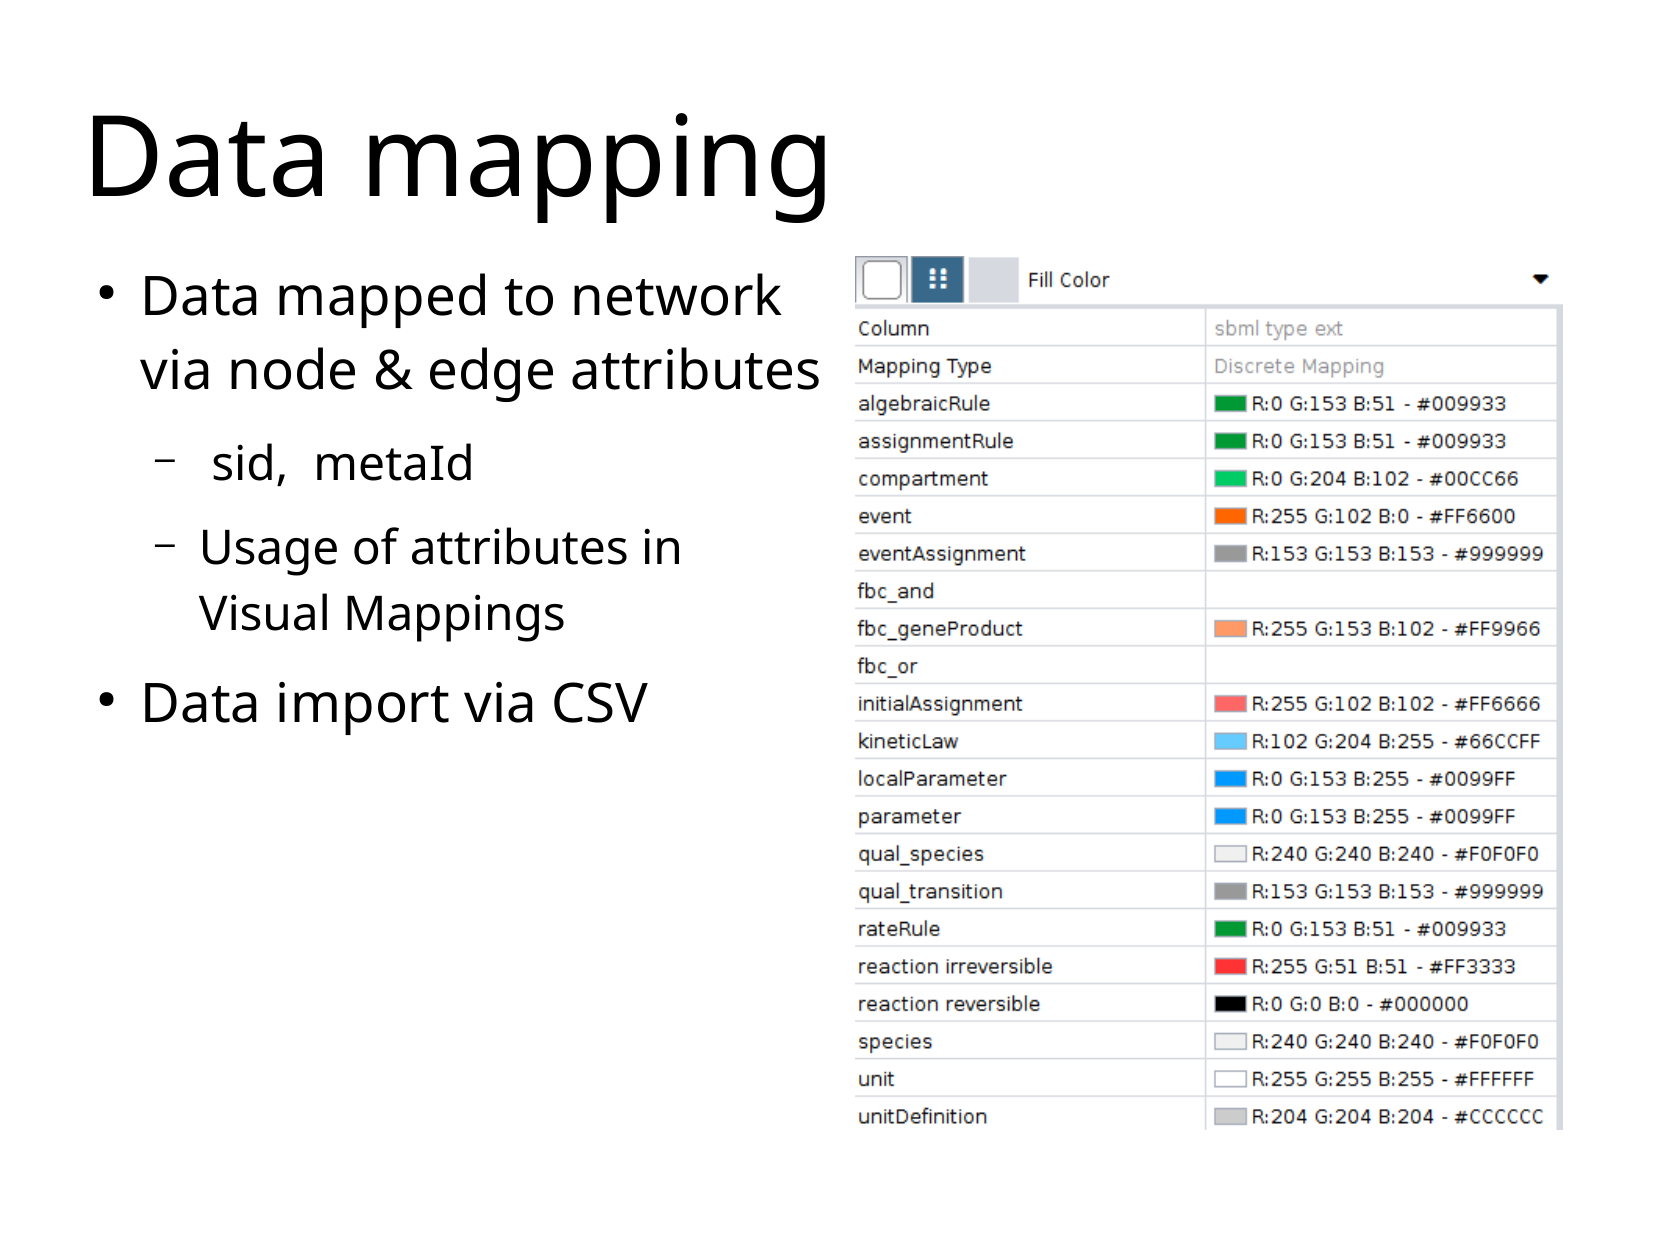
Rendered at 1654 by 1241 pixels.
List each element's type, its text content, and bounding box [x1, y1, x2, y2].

title Data mapping [82, 49, 1571, 257]
picture [855, 256, 1563, 1130]
list Data mapped to network via node & edge attributes sid, metaId Usage of attributes in Visual Mappings Data import via CSV [82, 256, 826, 781]
